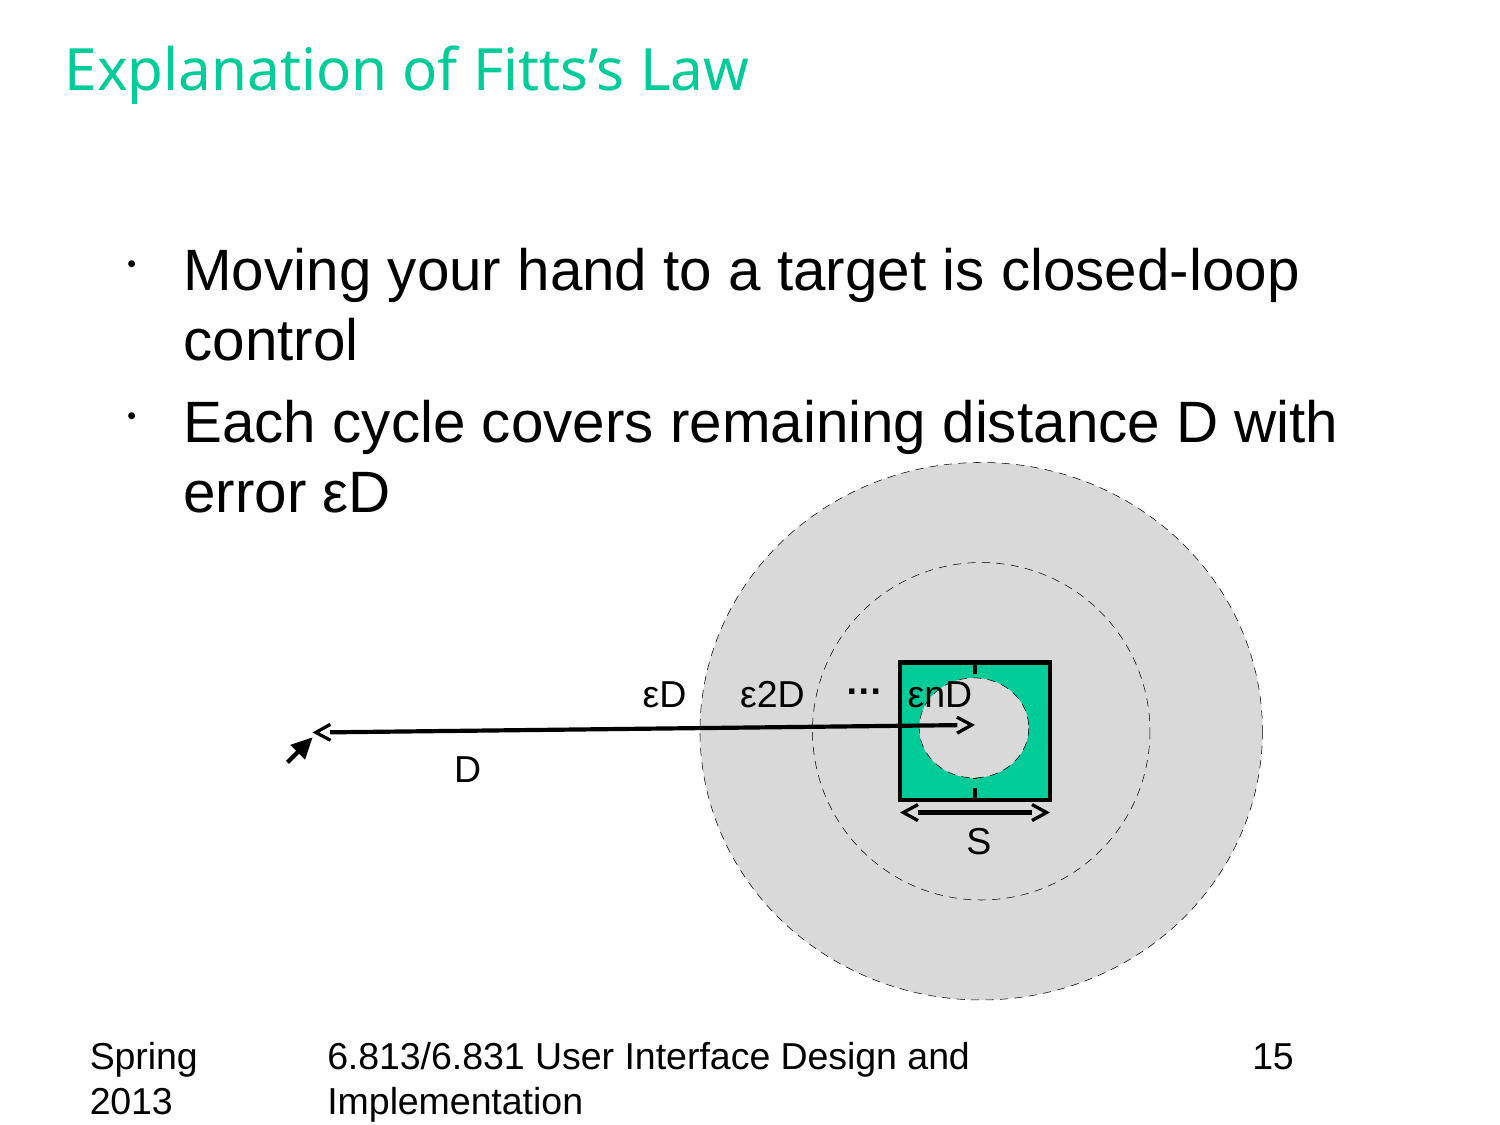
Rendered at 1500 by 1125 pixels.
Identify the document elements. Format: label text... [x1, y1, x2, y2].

text_box [699, 462, 1263, 1000]
text_box εnD [892, 662, 987, 723]
text_box D [439, 737, 496, 798]
text_box εD [627, 662, 702, 723]
slide_number <number> [1237, 1024, 1425, 1103]
slide_number Spring 2013 [75, 1024, 300, 1103]
text_box S [951, 815, 1007, 870]
title Explanation of Fitts’s Law [50, 24, 1438, 150]
list Moving your hand to a target is closed-loop control Each cycle covers remaining distance D with error εD [112, 224, 1388, 1000]
text_box … [830, 649, 898, 710]
footer 6.813/6.831 User Interface Design and Implementation [312, 1024, 1225, 1103]
text_box ε2D [725, 662, 820, 723]
text_box [920, 680, 1028, 778]
